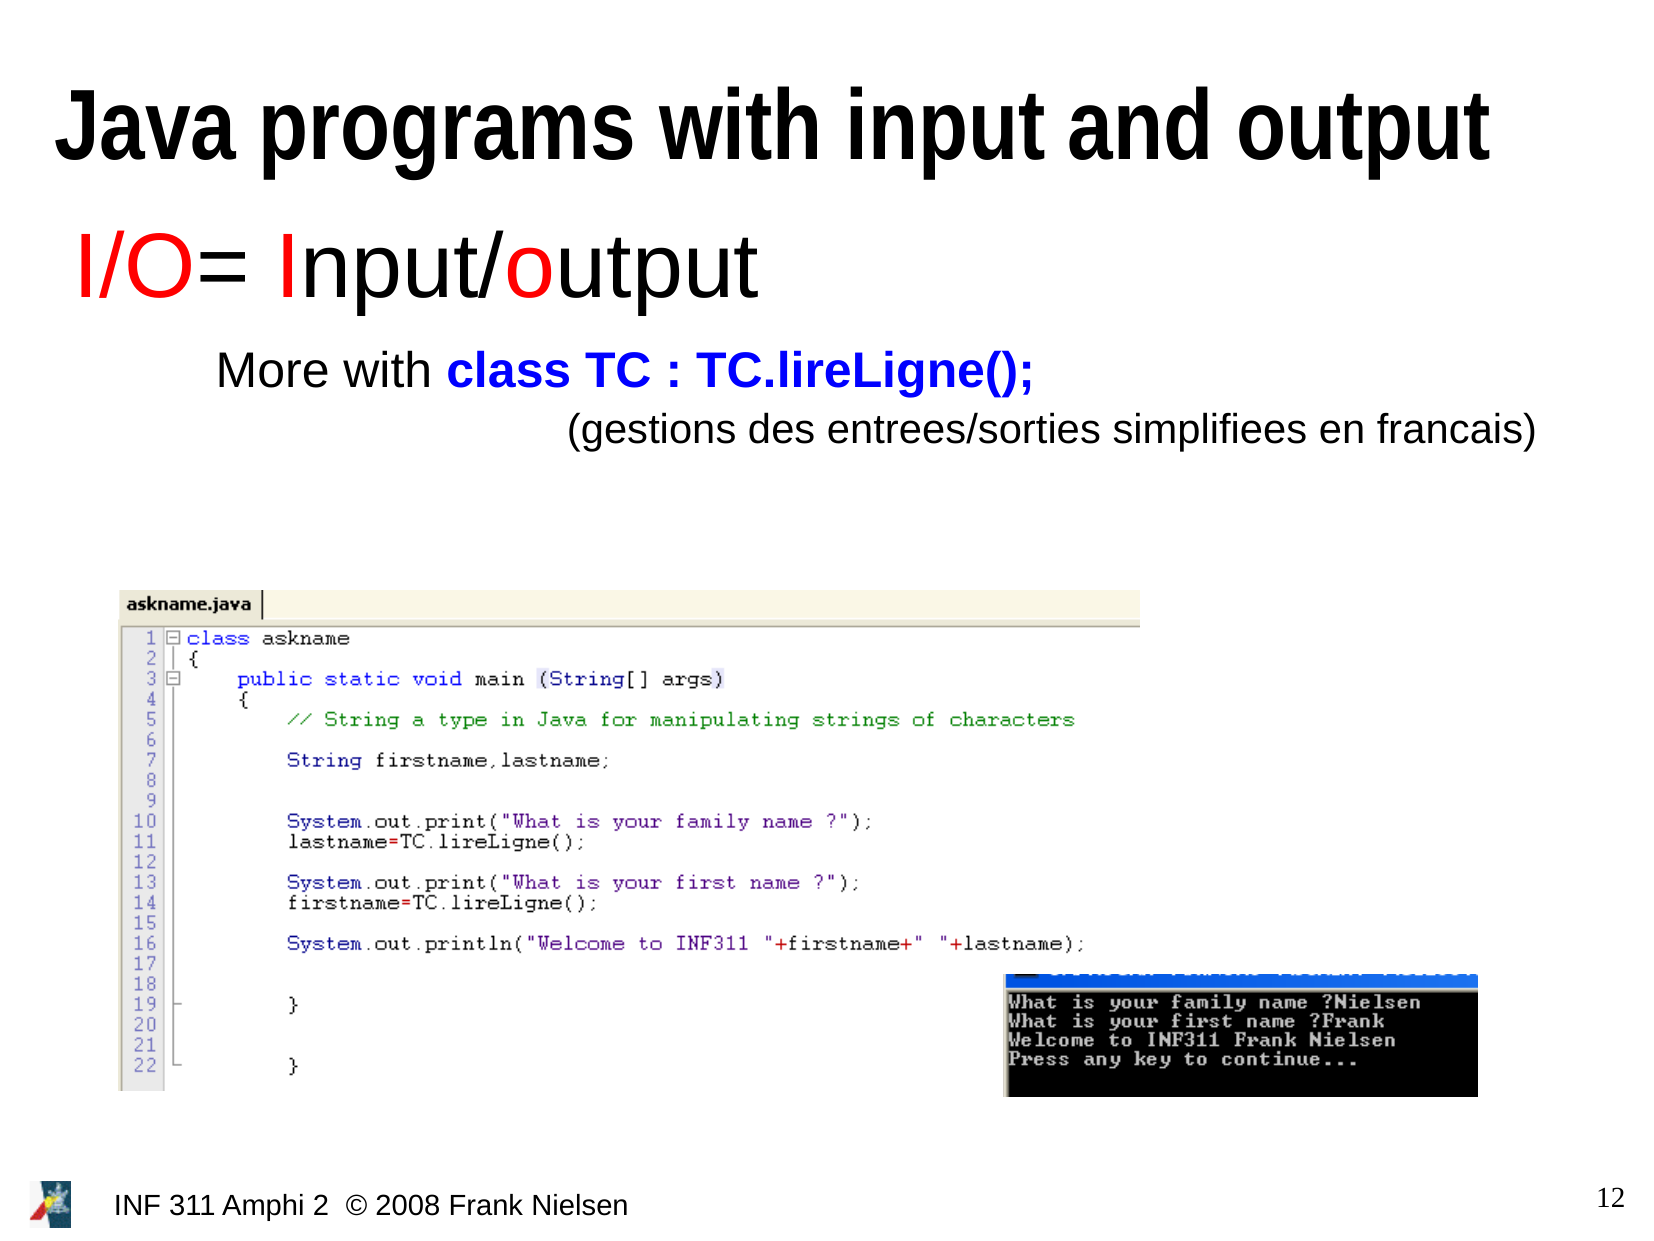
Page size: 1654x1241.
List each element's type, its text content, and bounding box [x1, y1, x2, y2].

text_box I/O= Input/output [59, 206, 775, 325]
picture [118, 590, 1478, 1097]
text_box Java programs with input and output [39, 59, 1507, 189]
picture [29, 1181, 71, 1228]
text_box More with class TC : TC.lireLigne(); (gestions des entrees/sorties simplifiees en francais) [200, 334, 1553, 464]
